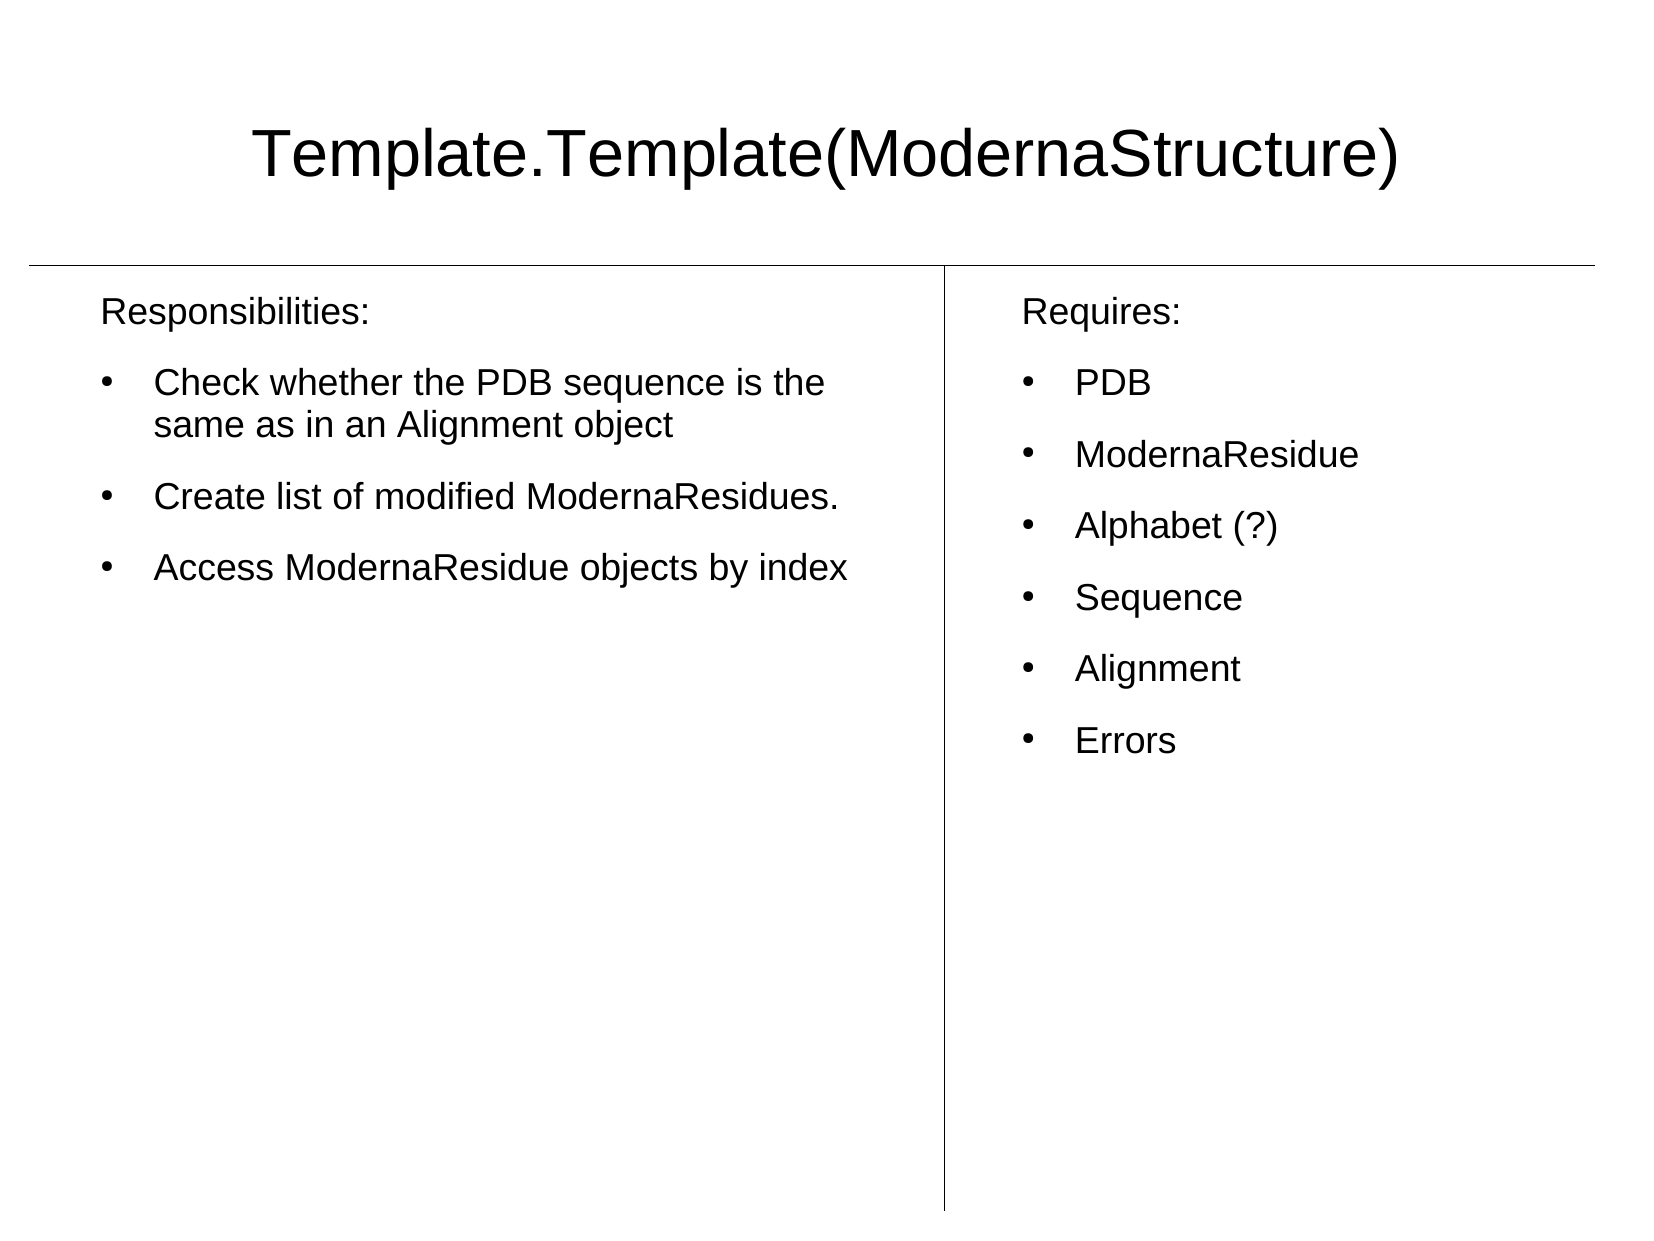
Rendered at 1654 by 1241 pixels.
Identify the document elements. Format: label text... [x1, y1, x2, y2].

list Responsibilities: Check whether the PDB sequence is the same as in an Alignment object Create list of modified ModernaResidues. Access ModernaResidue objects by index [82, 290, 886, 1094]
list Requires: PDB ModernaResidue Alphabet (?) Sequence Alignment Errors [1003, 290, 1572, 1094]
title Template.Template(ModernaStructure) [82, 49, 1571, 257]
